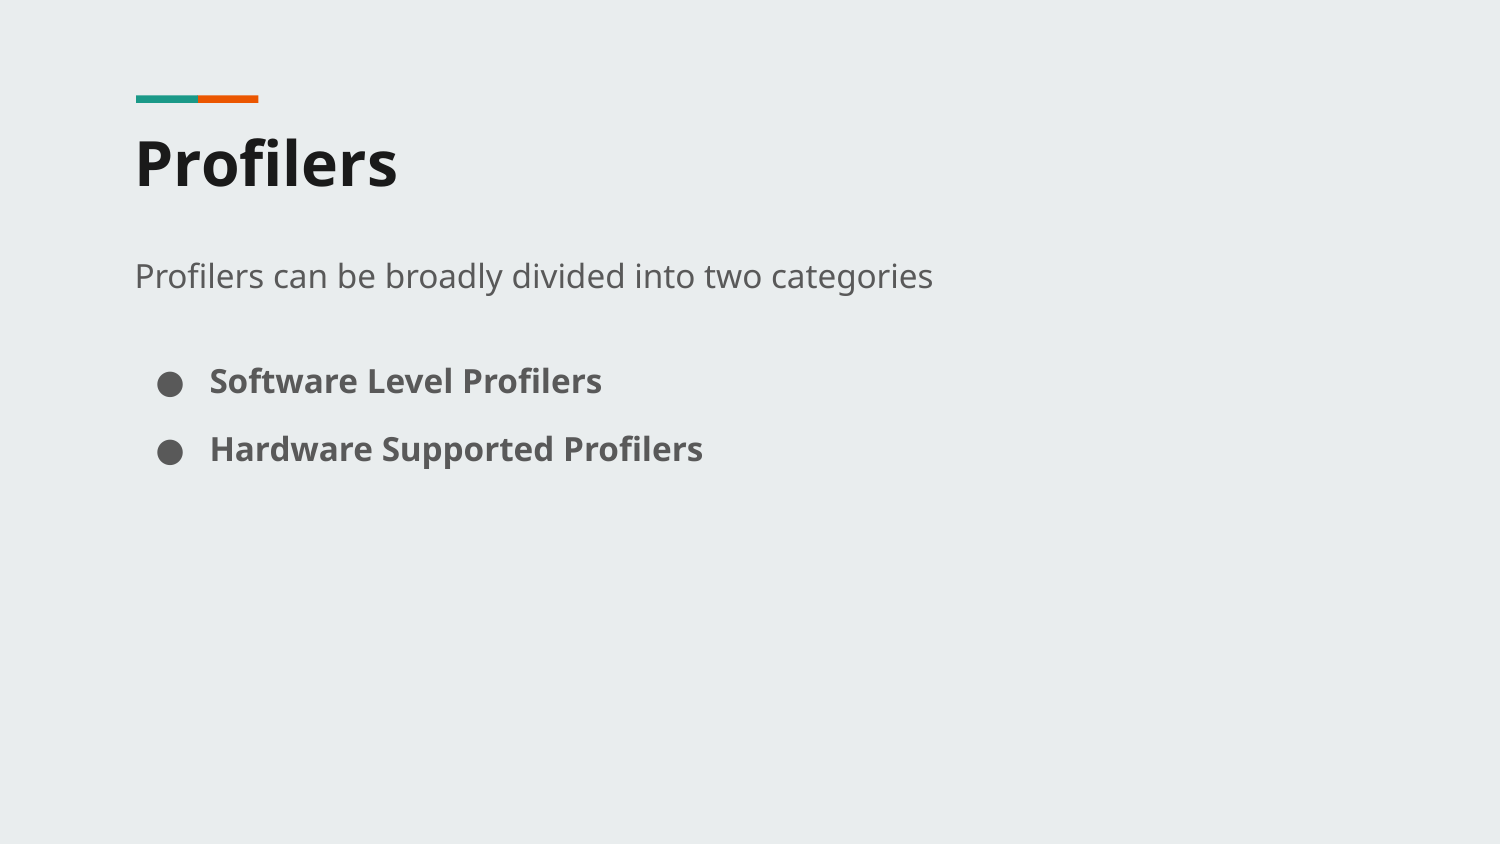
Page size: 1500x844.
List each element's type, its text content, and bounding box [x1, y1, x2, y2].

text_box Profilers [119, 104, 1381, 246]
text_box Profilers can be broadly divided into two categories Software Level Profilers Hardware Supported Profilers [119, 246, 1381, 668]
